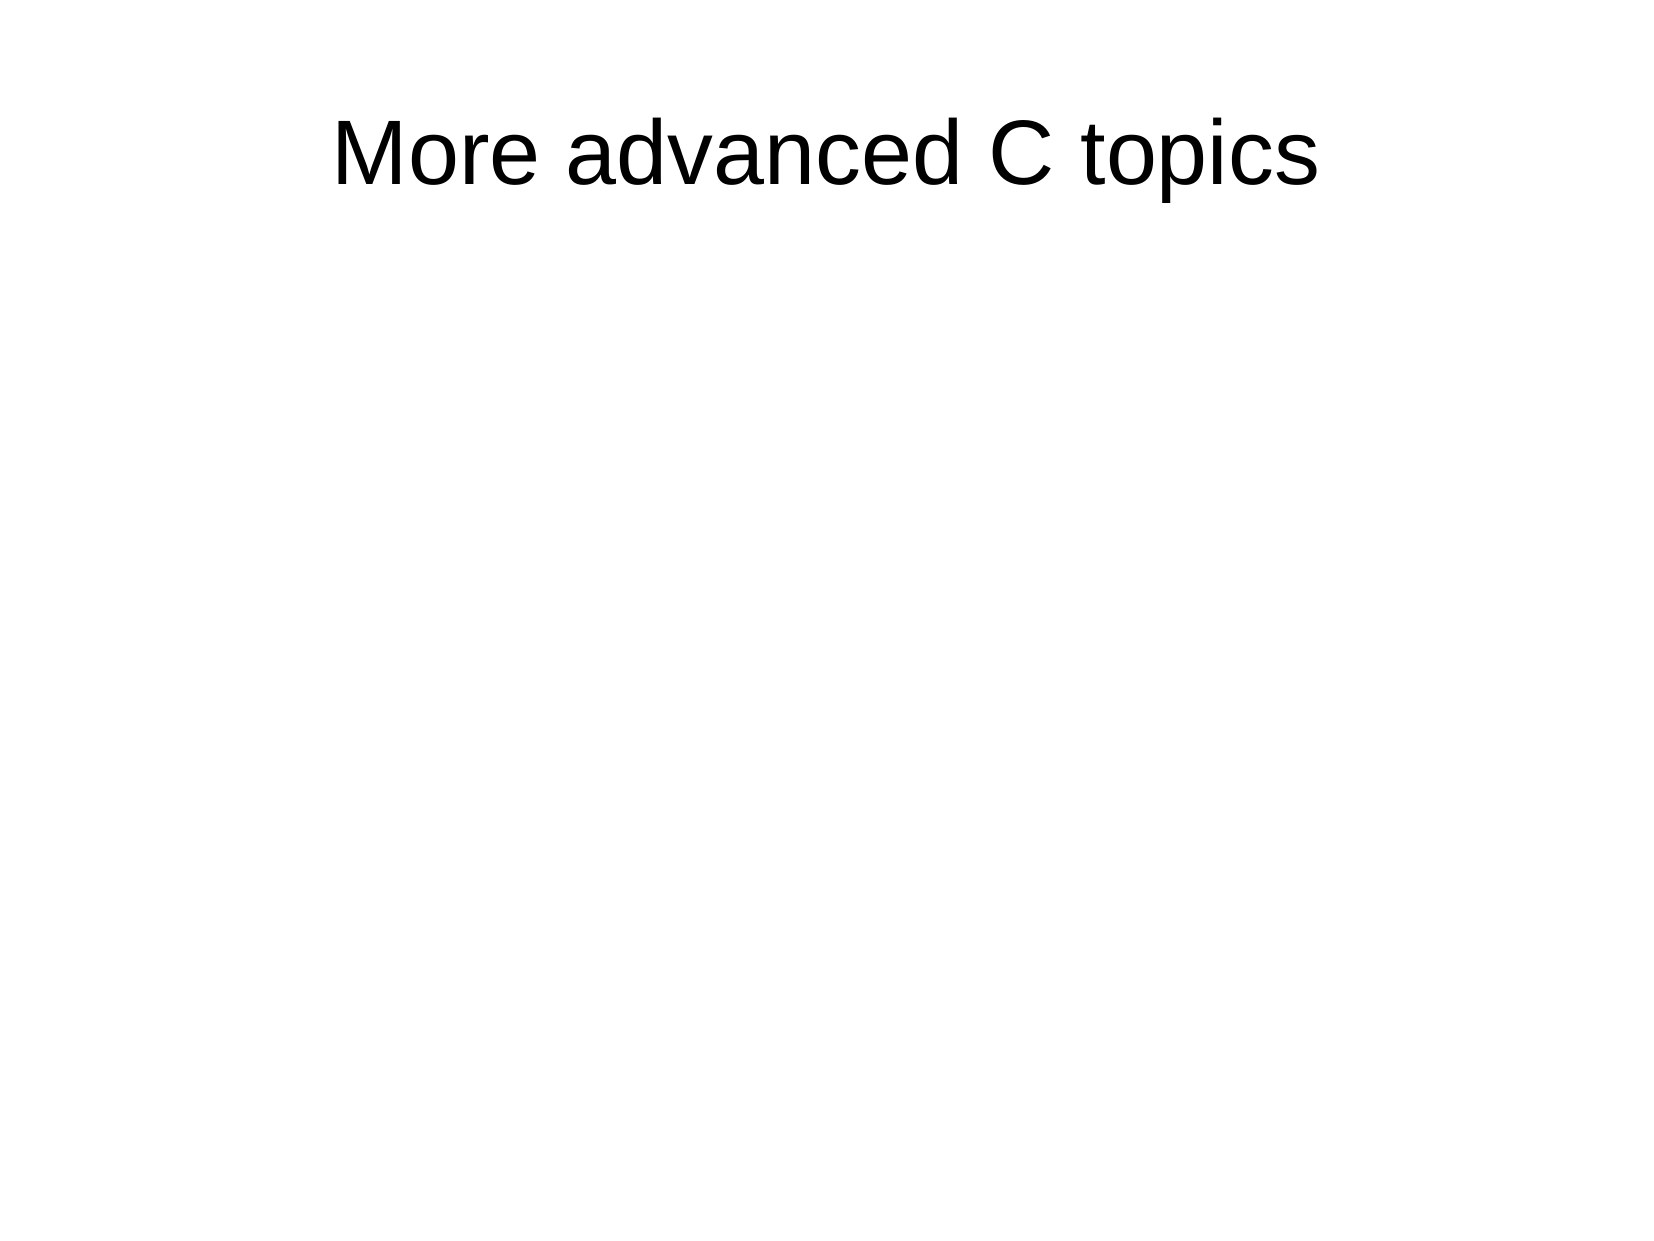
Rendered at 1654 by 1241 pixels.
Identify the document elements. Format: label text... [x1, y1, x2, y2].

title More advanced C topics [82, 49, 1571, 257]
